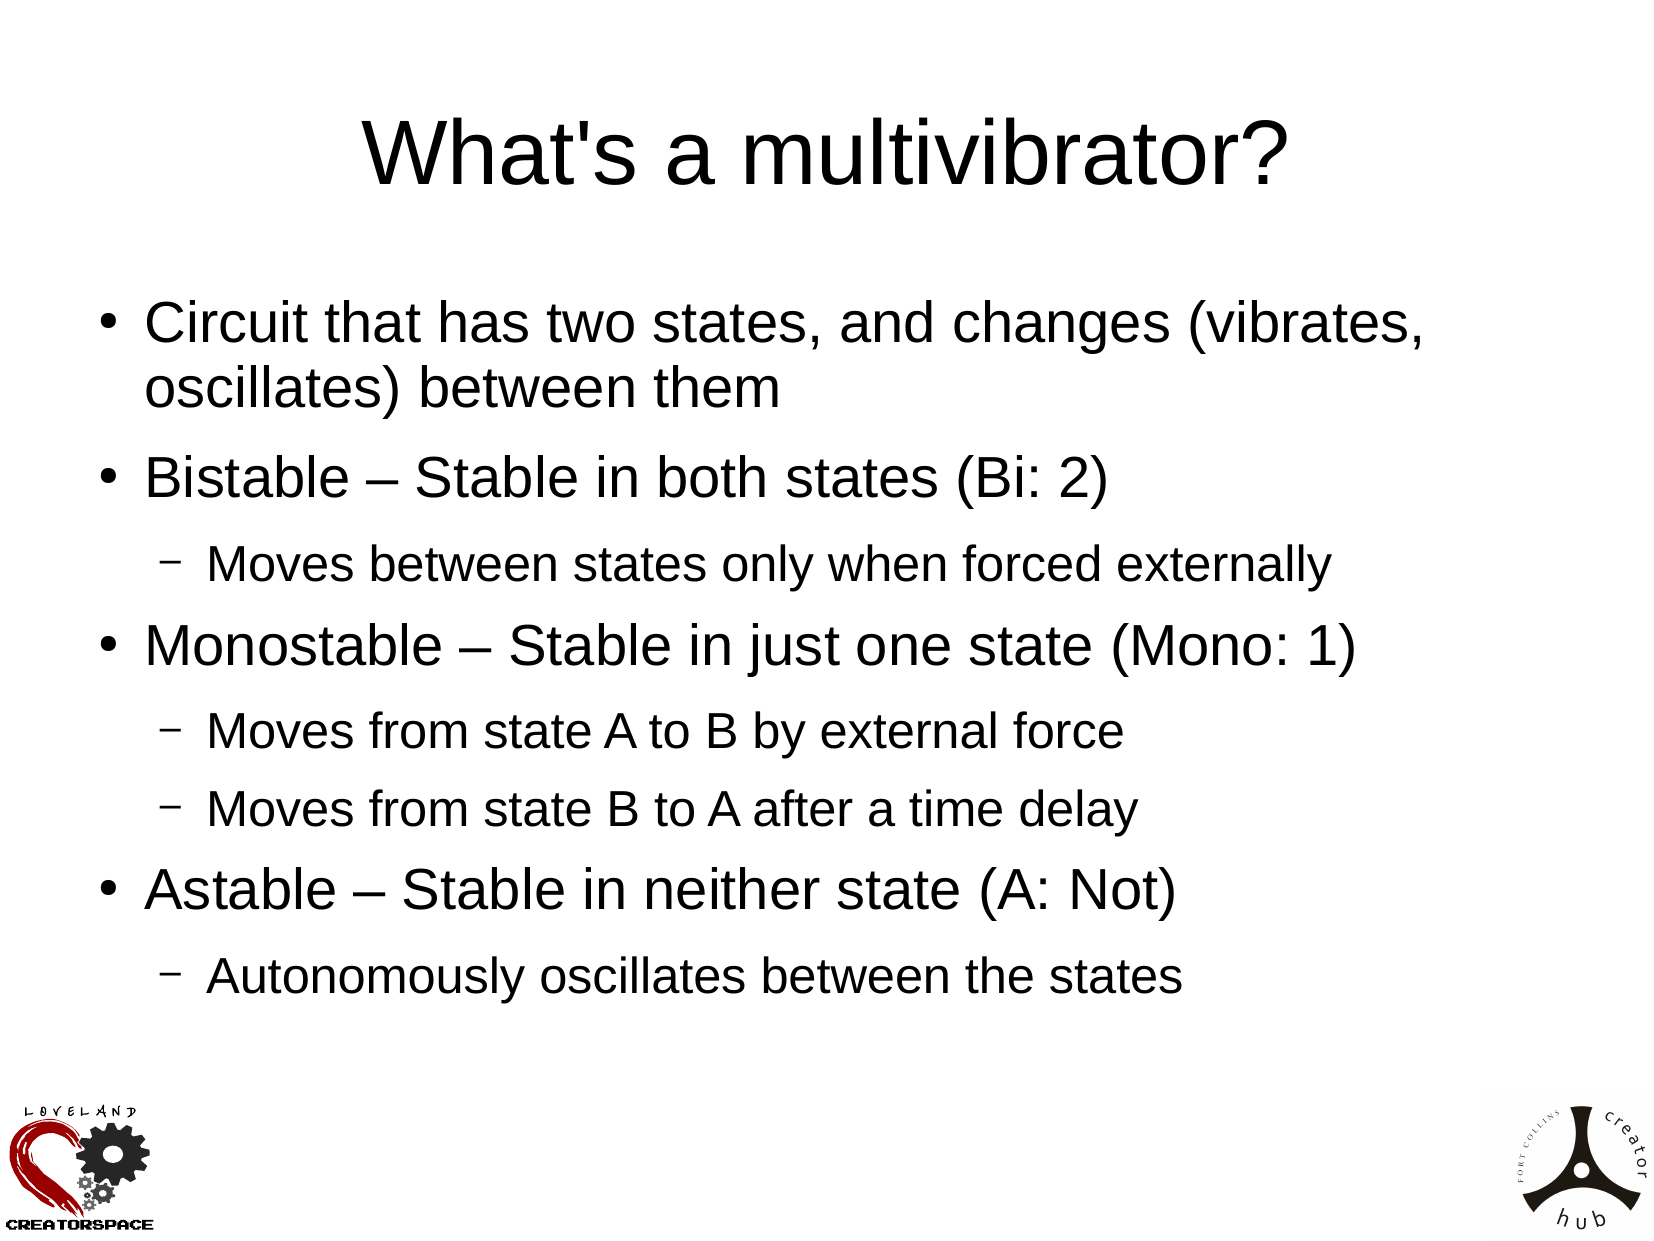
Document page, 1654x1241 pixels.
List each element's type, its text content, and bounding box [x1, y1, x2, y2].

list Circuit that has two states, and changes (vibrates, oscillates) between them Bistable – Stable in both states (Bi: 2) Moves between states only when forced externally Monostable – Stable in just one state (Mono: 1) Moves from state A to B by external force Moves from state B to A after a time delay Astable – Stable in neither state (A: Not) Autonomously oscillates between the states [82, 290, 1571, 1010]
title What's a multivibrator? [82, 49, 1571, 257]
picture [1485, 1090, 1654, 1241]
